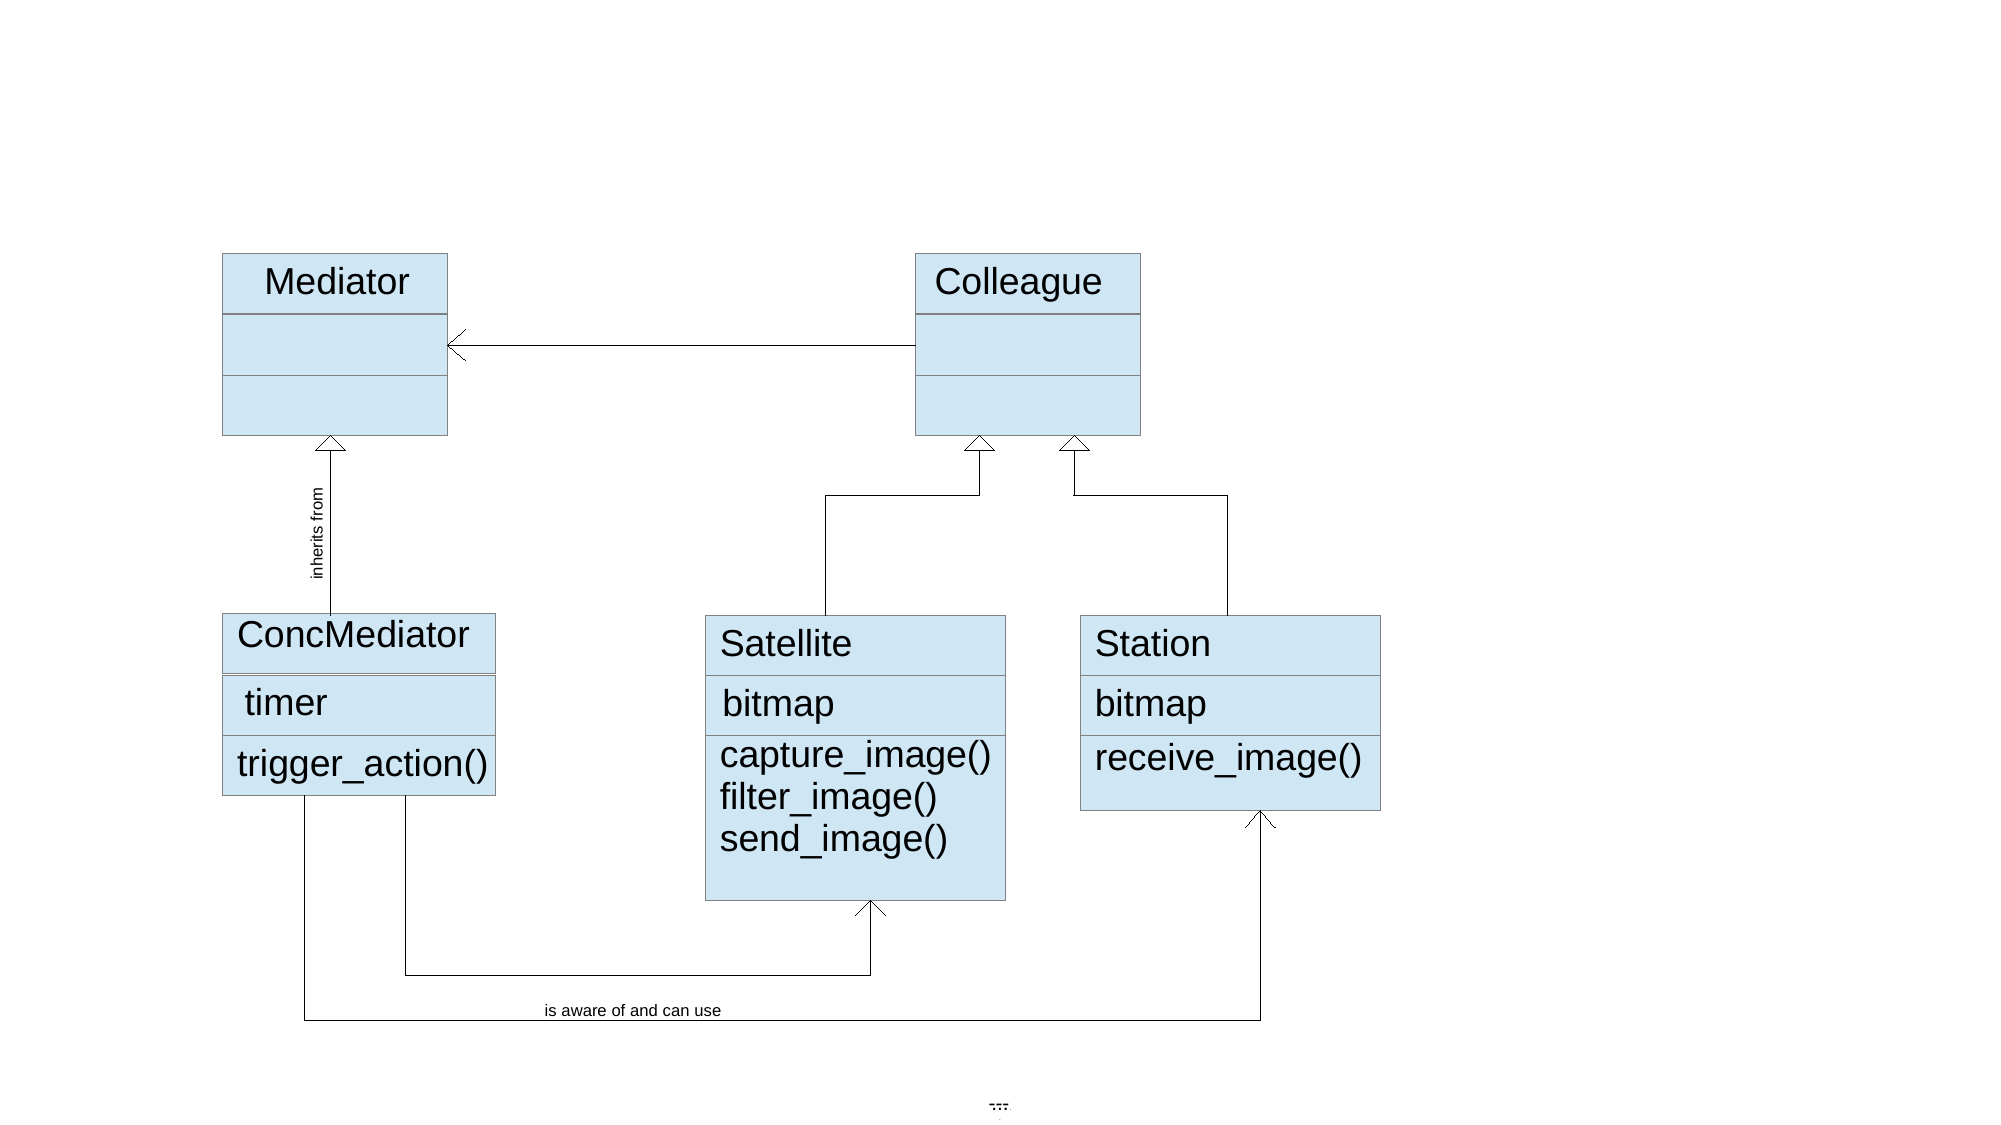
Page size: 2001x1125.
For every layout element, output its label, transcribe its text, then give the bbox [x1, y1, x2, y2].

text_box [915, 253, 1141, 436]
text_box inherits from [300, 472, 334, 595]
text_box capture_image() filter_image() send_image() [705, 726, 1021, 868]
text_box [222, 675, 496, 735]
text_box is aware of and can use [529, 993, 737, 1028]
text_box Station [1080, 615, 1351, 672]
text_box bitmap [1080, 675, 1351, 729]
text_box Satellite [705, 615, 976, 672]
text_box [705, 868, 1006, 901]
text_box [1080, 615, 1381, 729]
text_box [222, 613, 496, 674]
text_box timer [229, 673, 406, 734]
text_box [222, 253, 448, 436]
text_box receive_image() [1080, 729, 1396, 828]
text_box ConcMediator [222, 606, 493, 663]
text_box Mediator [249, 253, 425, 314]
text_box trigger_action() [222, 735, 508, 834]
text_box Colleague [919, 253, 1126, 314]
text_box bitmap [707, 675, 978, 726]
text_box [705, 615, 1006, 726]
